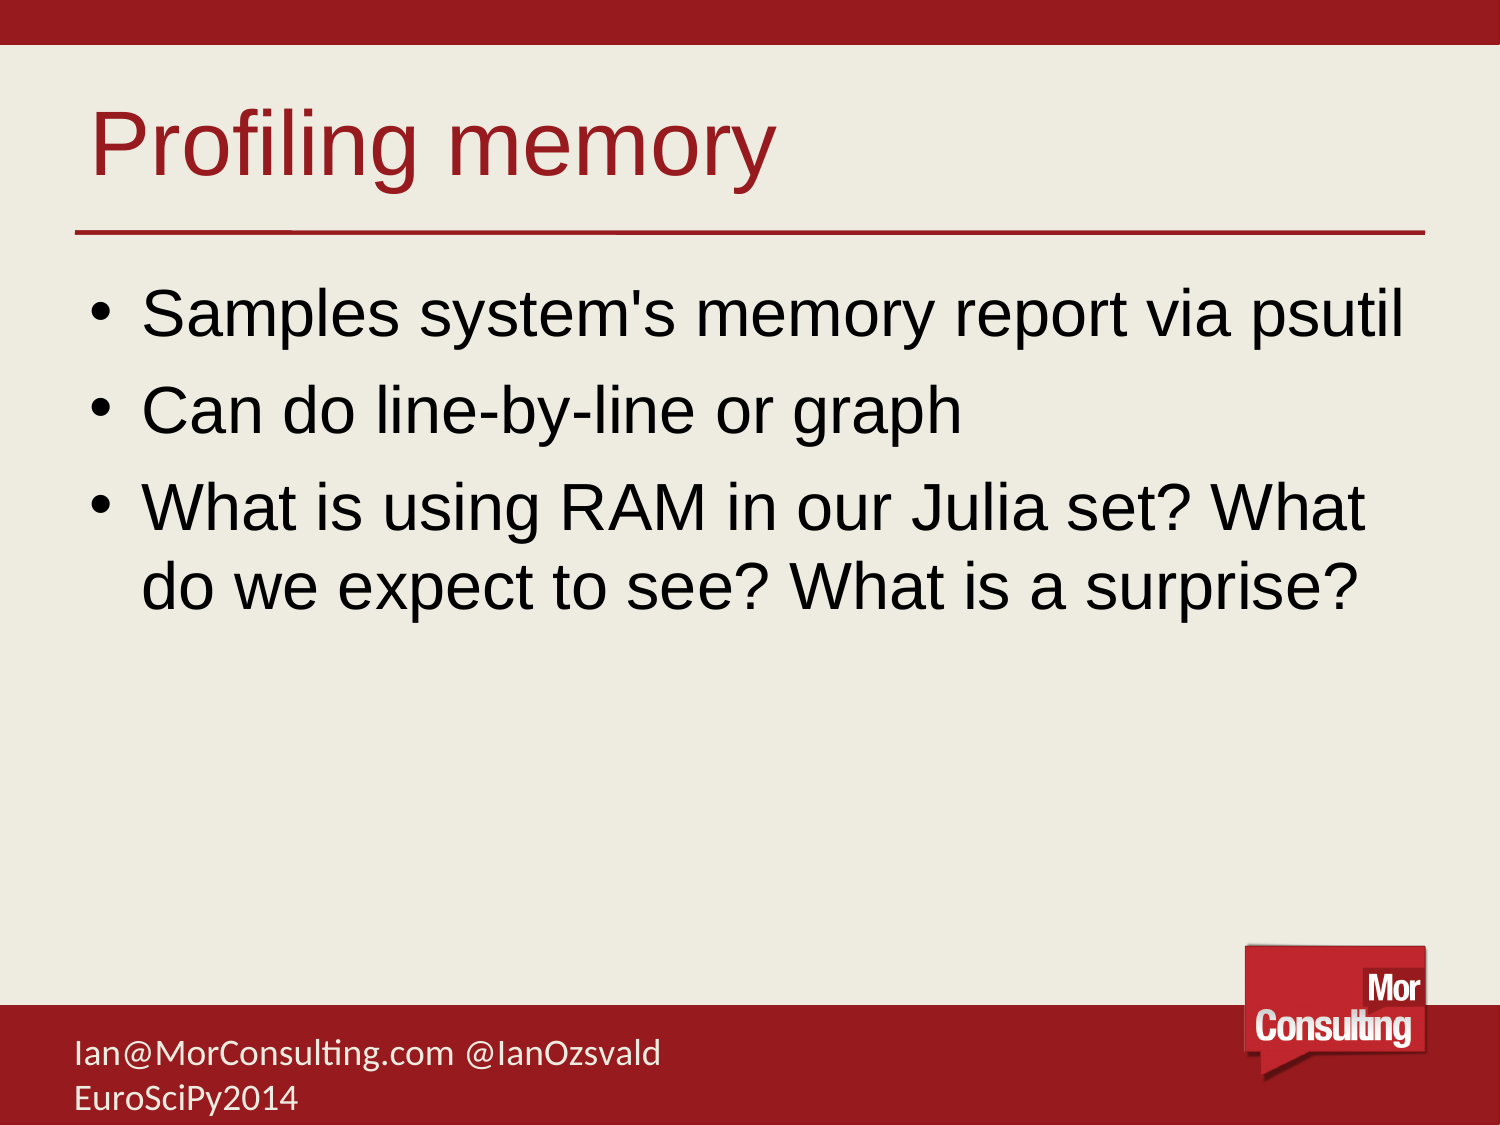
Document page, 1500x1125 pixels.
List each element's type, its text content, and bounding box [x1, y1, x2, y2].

text_box Profiling memory [75, 45, 1426, 233]
text_box Samples system's memory report via psutil Can do line-by-line or graph What is using RAM in our Julia set? What do we expect to see? What is a surprise? [75, 262, 1426, 945]
picture [1230, 935, 1438, 1089]
